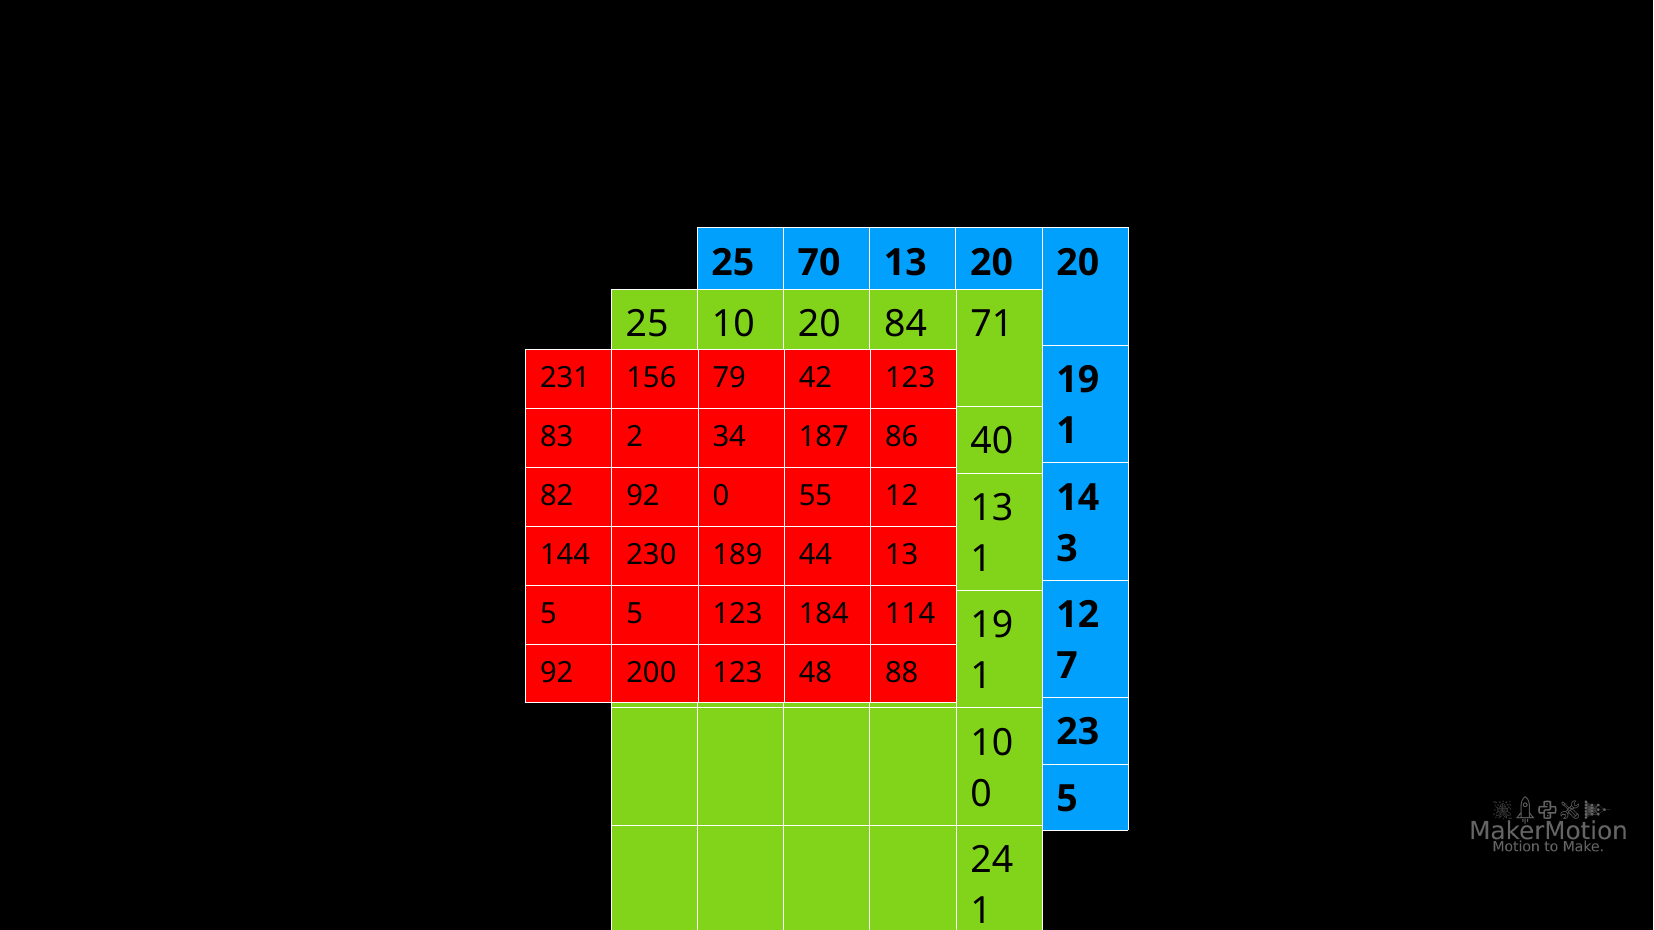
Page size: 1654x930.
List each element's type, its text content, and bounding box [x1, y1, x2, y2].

table_cell 48 [785, 645, 870, 702]
table_header 20 [1043, 228, 1128, 345]
table_cell 100 [957, 708, 1042, 825]
table_cell 127 [1043, 581, 1128, 697]
table_cell 44 [785, 527, 870, 585]
table_header 255 [612, 290, 697, 349]
table_cell 131 [957, 474, 1042, 590]
table_cell 0 [699, 468, 784, 526]
table_cell 200 [612, 645, 698, 702]
table_cell [612, 703, 697, 707]
table_header 84 [870, 290, 956, 349]
table_cell [784, 708, 869, 825]
table_cell [870, 708, 956, 825]
table_cell 191 [957, 591, 1042, 707]
table_header 104 [698, 290, 783, 349]
table_cell 5 [612, 586, 698, 644]
table_cell 123 [699, 586, 784, 644]
table_header 20 [956, 228, 1042, 289]
table_cell [612, 708, 697, 825]
table_cell 187 [785, 409, 870, 467]
table_cell 5 [1043, 765, 1128, 830]
table_header 231 [526, 350, 611, 408]
table_header 70 [784, 228, 869, 289]
table_cell 123 [699, 645, 784, 702]
table_cell 189 [699, 527, 784, 585]
table_cell 92 [612, 468, 698, 526]
table_cell 88 [871, 645, 956, 702]
table_cell 5 [526, 586, 611, 644]
table_cell 83 [526, 409, 611, 467]
table_cell [698, 703, 783, 707]
table_cell 191 [1043, 346, 1128, 462]
table_cell 2 [612, 409, 698, 467]
table_cell 82 [526, 468, 611, 526]
table_cell 34 [699, 409, 784, 467]
table_cell 23 [1043, 698, 1128, 764]
table_cell 230 [612, 527, 698, 585]
table_header 123 [871, 350, 956, 408]
table_cell 40 [957, 407, 1042, 473]
table_header 156 [612, 350, 698, 408]
table_cell [870, 703, 956, 707]
table_header 255 [698, 228, 783, 289]
table_cell [698, 708, 783, 825]
table_cell 114 [871, 586, 956, 644]
table_header 134 [870, 228, 955, 289]
table_cell [612, 826, 697, 930]
table_header 200 [784, 290, 869, 349]
table_cell 86 [871, 409, 956, 467]
table_cell 13 [871, 527, 956, 585]
table_cell [784, 826, 869, 930]
table_cell [698, 826, 783, 930]
table_cell 241 [957, 826, 1042, 930]
table_cell 92 [526, 645, 611, 702]
table_cell [870, 826, 956, 930]
table_cell 143 [1043, 463, 1128, 580]
table_cell 55 [785, 468, 870, 526]
picture [1443, 719, 1653, 930]
table_header 71 [957, 290, 1042, 406]
table_cell 144 [526, 527, 611, 585]
table_cell 12 [871, 468, 956, 526]
table_cell 184 [785, 586, 870, 644]
table_cell [784, 703, 869, 707]
table_header 42 [785, 350, 870, 408]
table_header 79 [699, 350, 784, 408]
